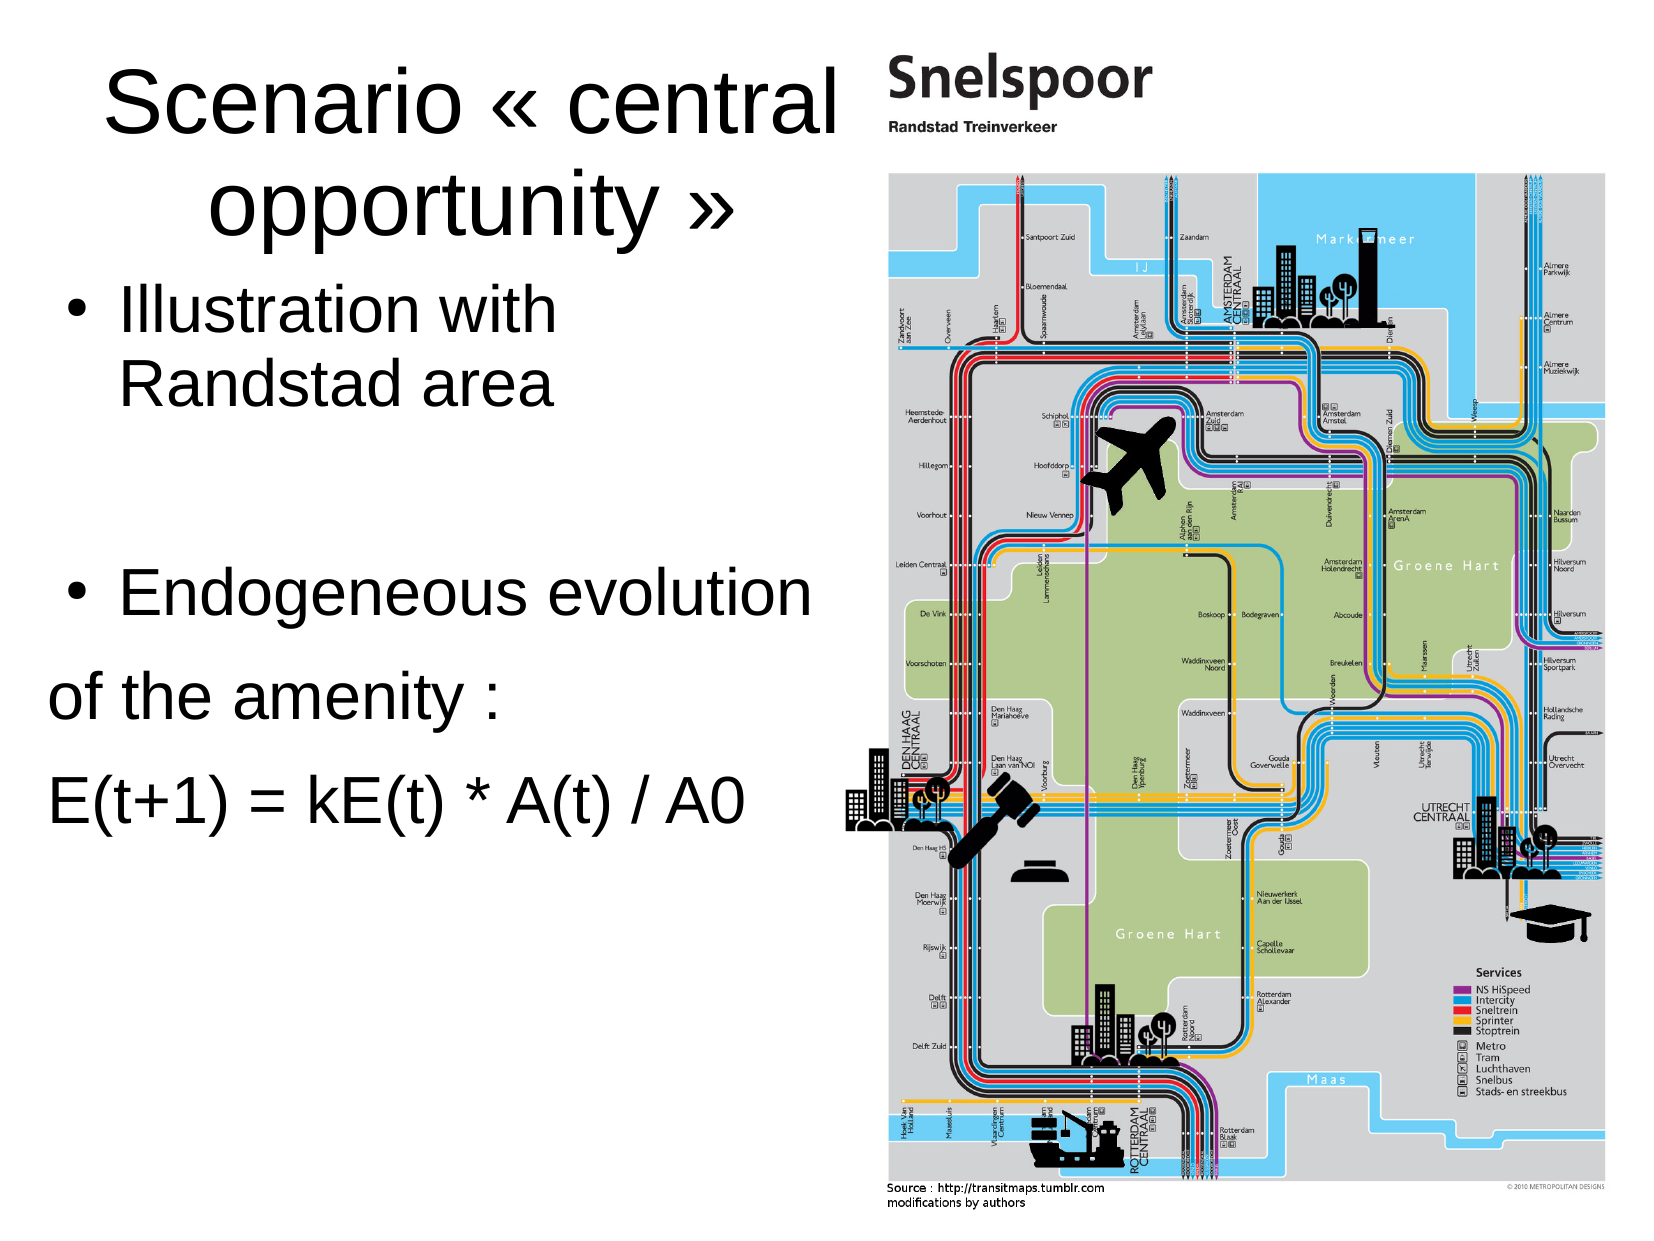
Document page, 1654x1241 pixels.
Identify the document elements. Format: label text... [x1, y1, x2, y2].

title Scenario « central opportunity » [82, 49, 838, 257]
picture [838, 0, 1654, 1241]
list Illustration with Randstad area Endogeneous evolution of the amenity : E(t+1) = kE(t) * A(t) / A0 [47, 271, 827, 991]
